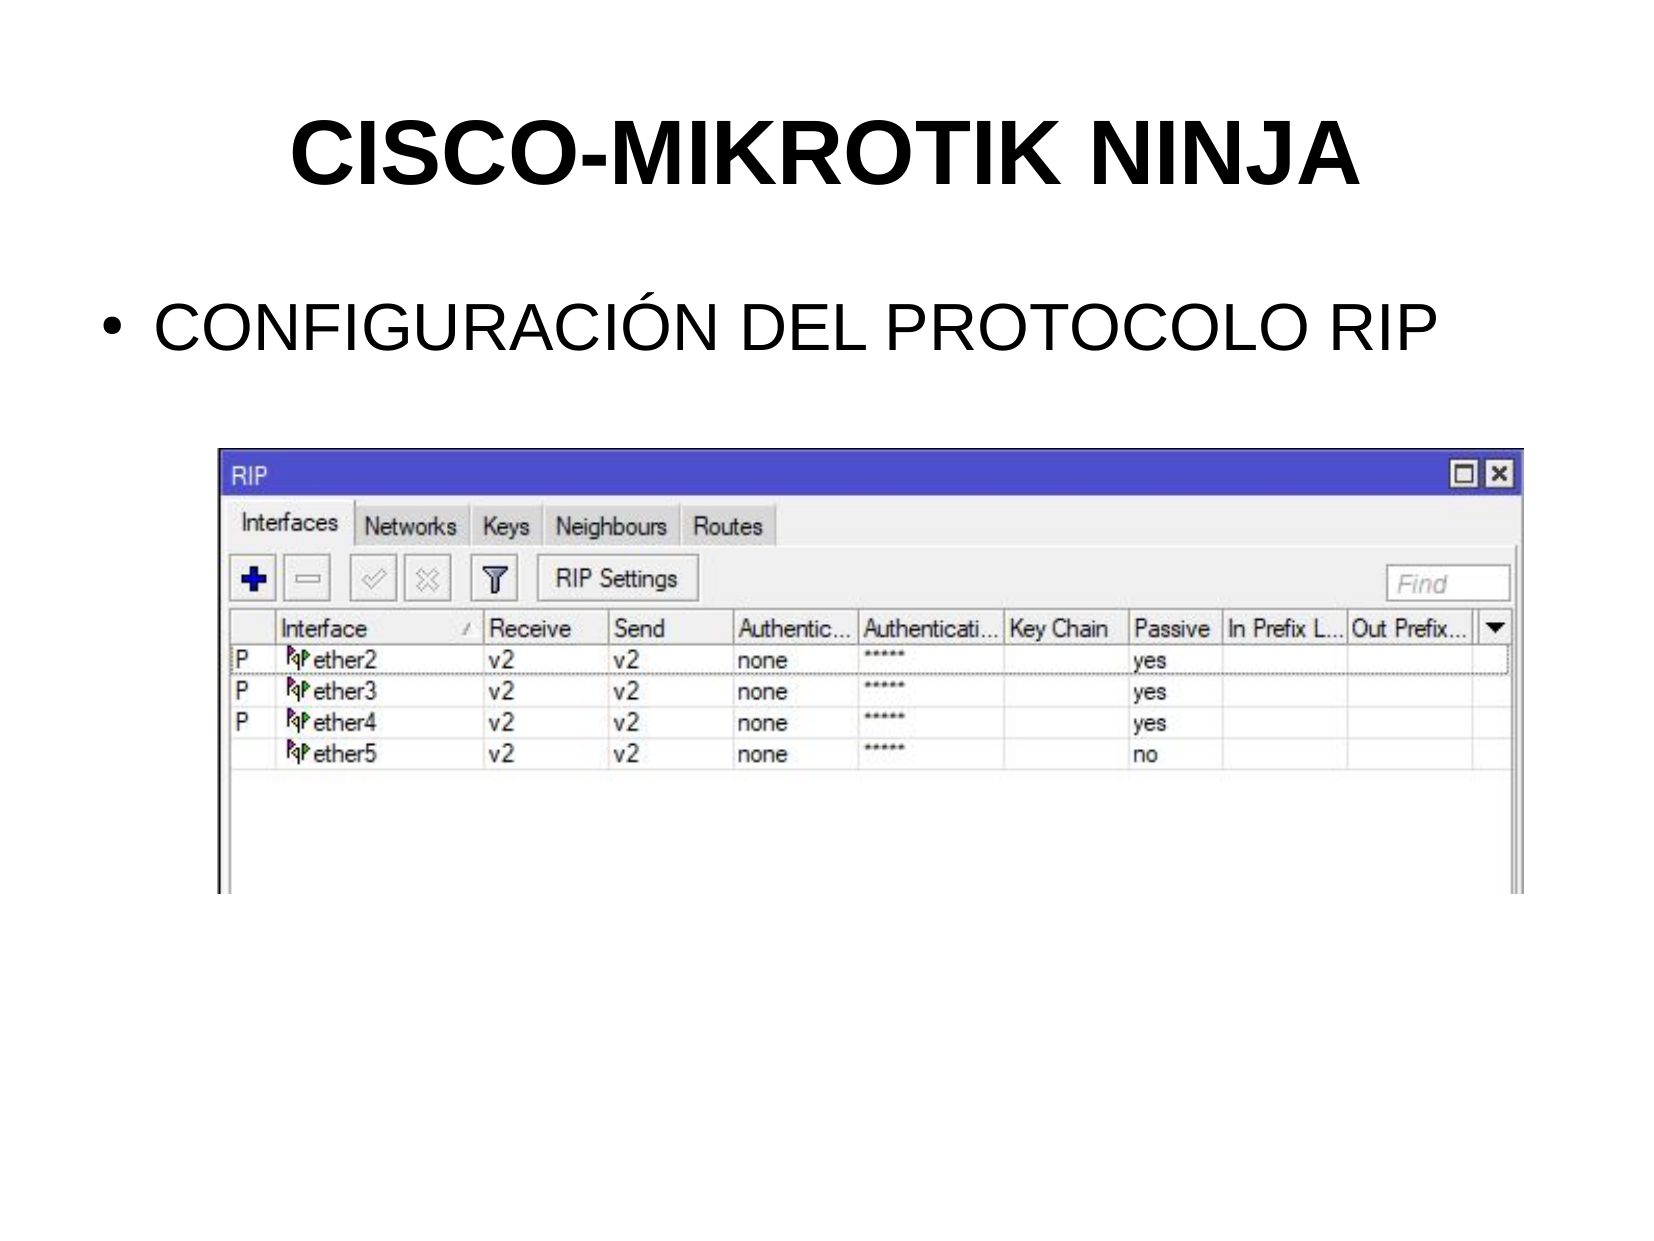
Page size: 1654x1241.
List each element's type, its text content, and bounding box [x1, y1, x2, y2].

list CONFIGURACIÓN DEL PROTOCOLO RIP [82, 290, 1571, 1010]
title CISCO-MIKROTIK NINJA [82, 49, 1571, 257]
picture [217, 448, 1524, 894]
